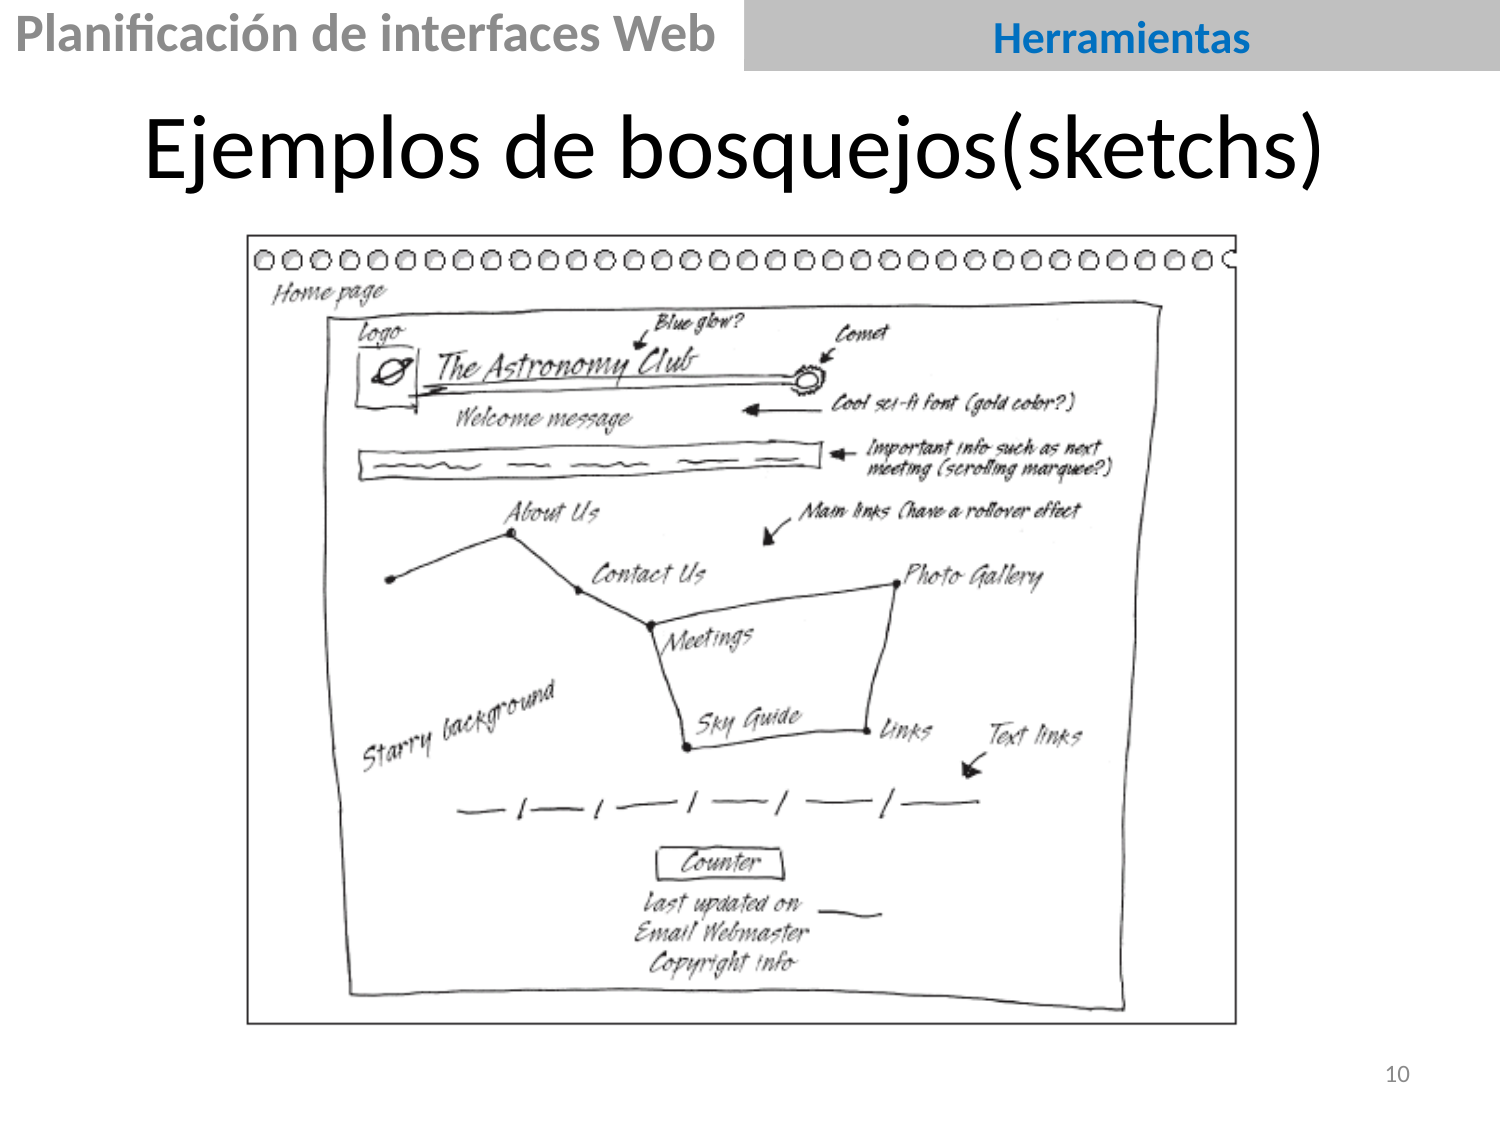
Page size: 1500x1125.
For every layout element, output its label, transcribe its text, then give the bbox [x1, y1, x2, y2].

title Herramientas [745, 0, 1500, 71]
title Ejemplos de bosquejos(sketchs) [98, 47, 1374, 236]
picture [236, 236, 1252, 1040]
text_box <número> [1074, 1042, 1425, 1103]
title Planificación de interfaces Web [0, 0, 745, 60]
